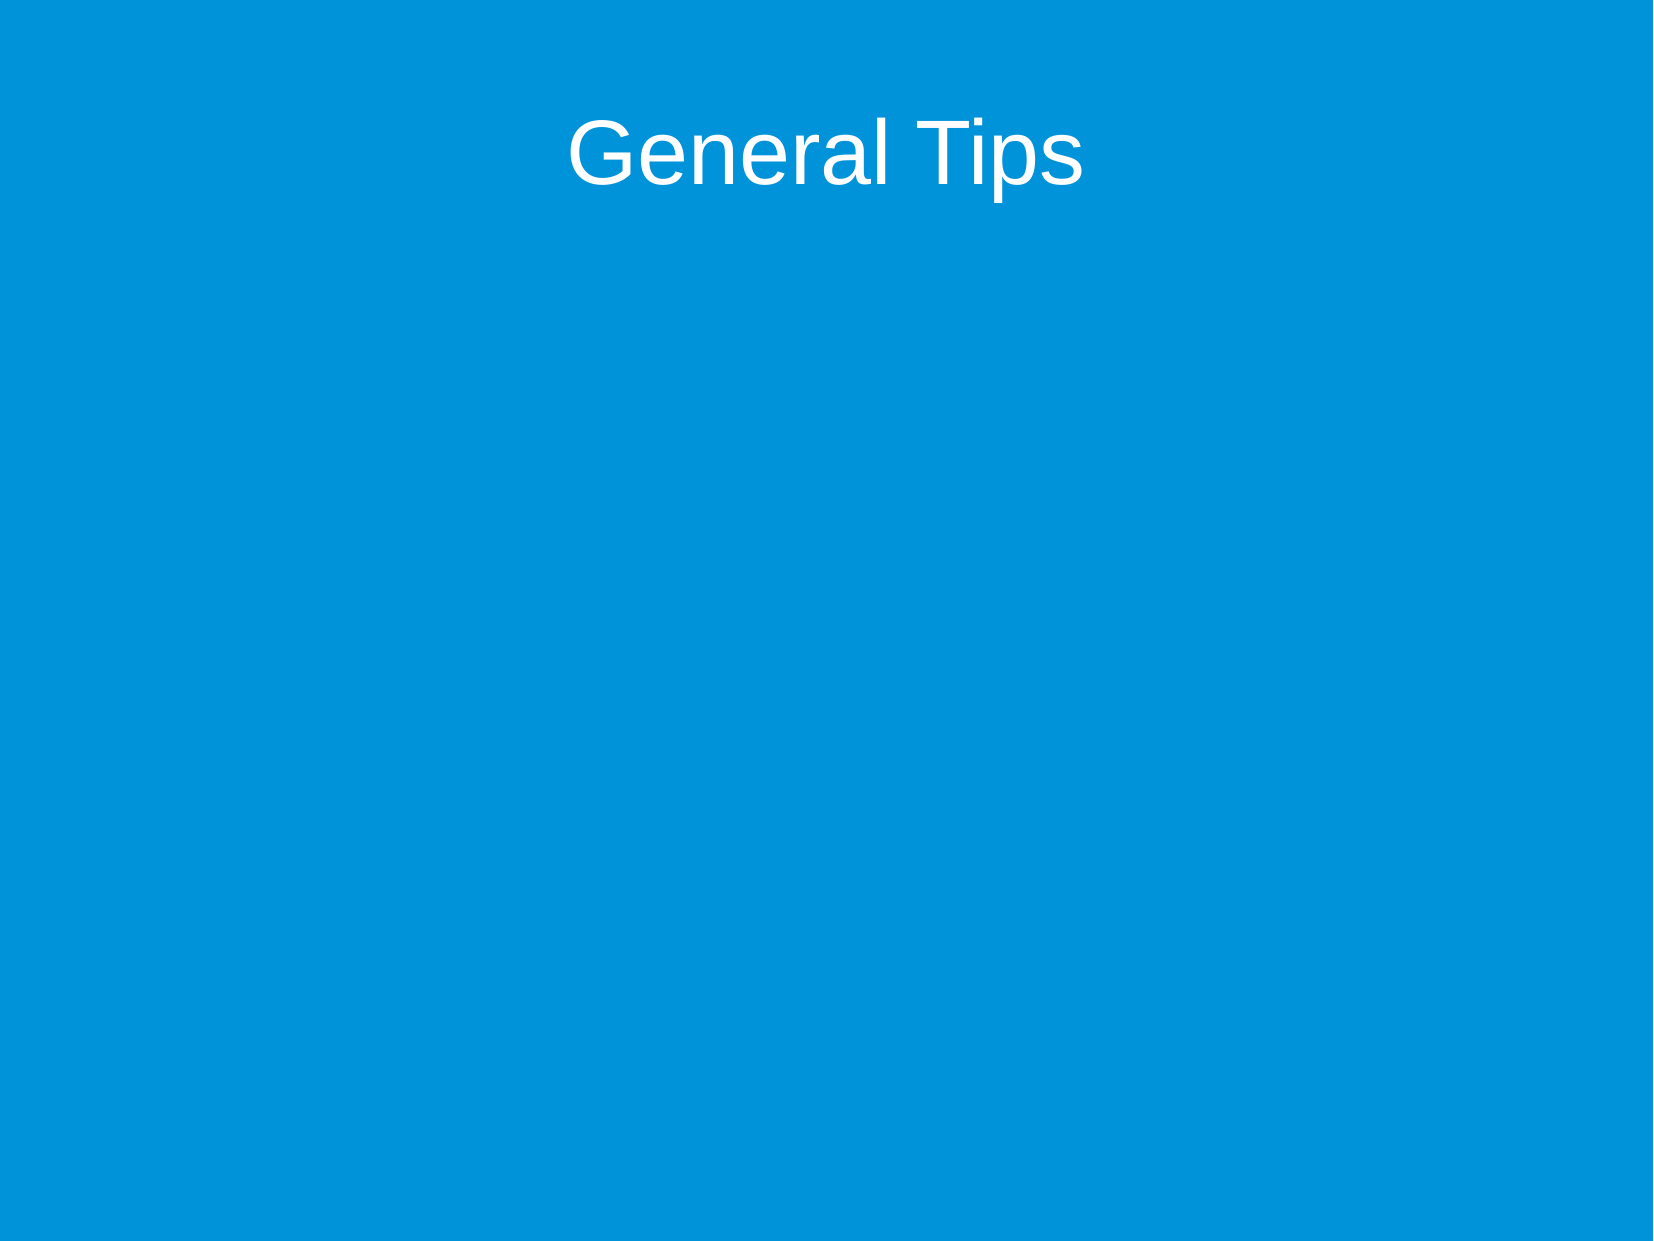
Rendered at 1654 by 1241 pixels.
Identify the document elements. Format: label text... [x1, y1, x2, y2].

title General Tips [82, 49, 1571, 257]
